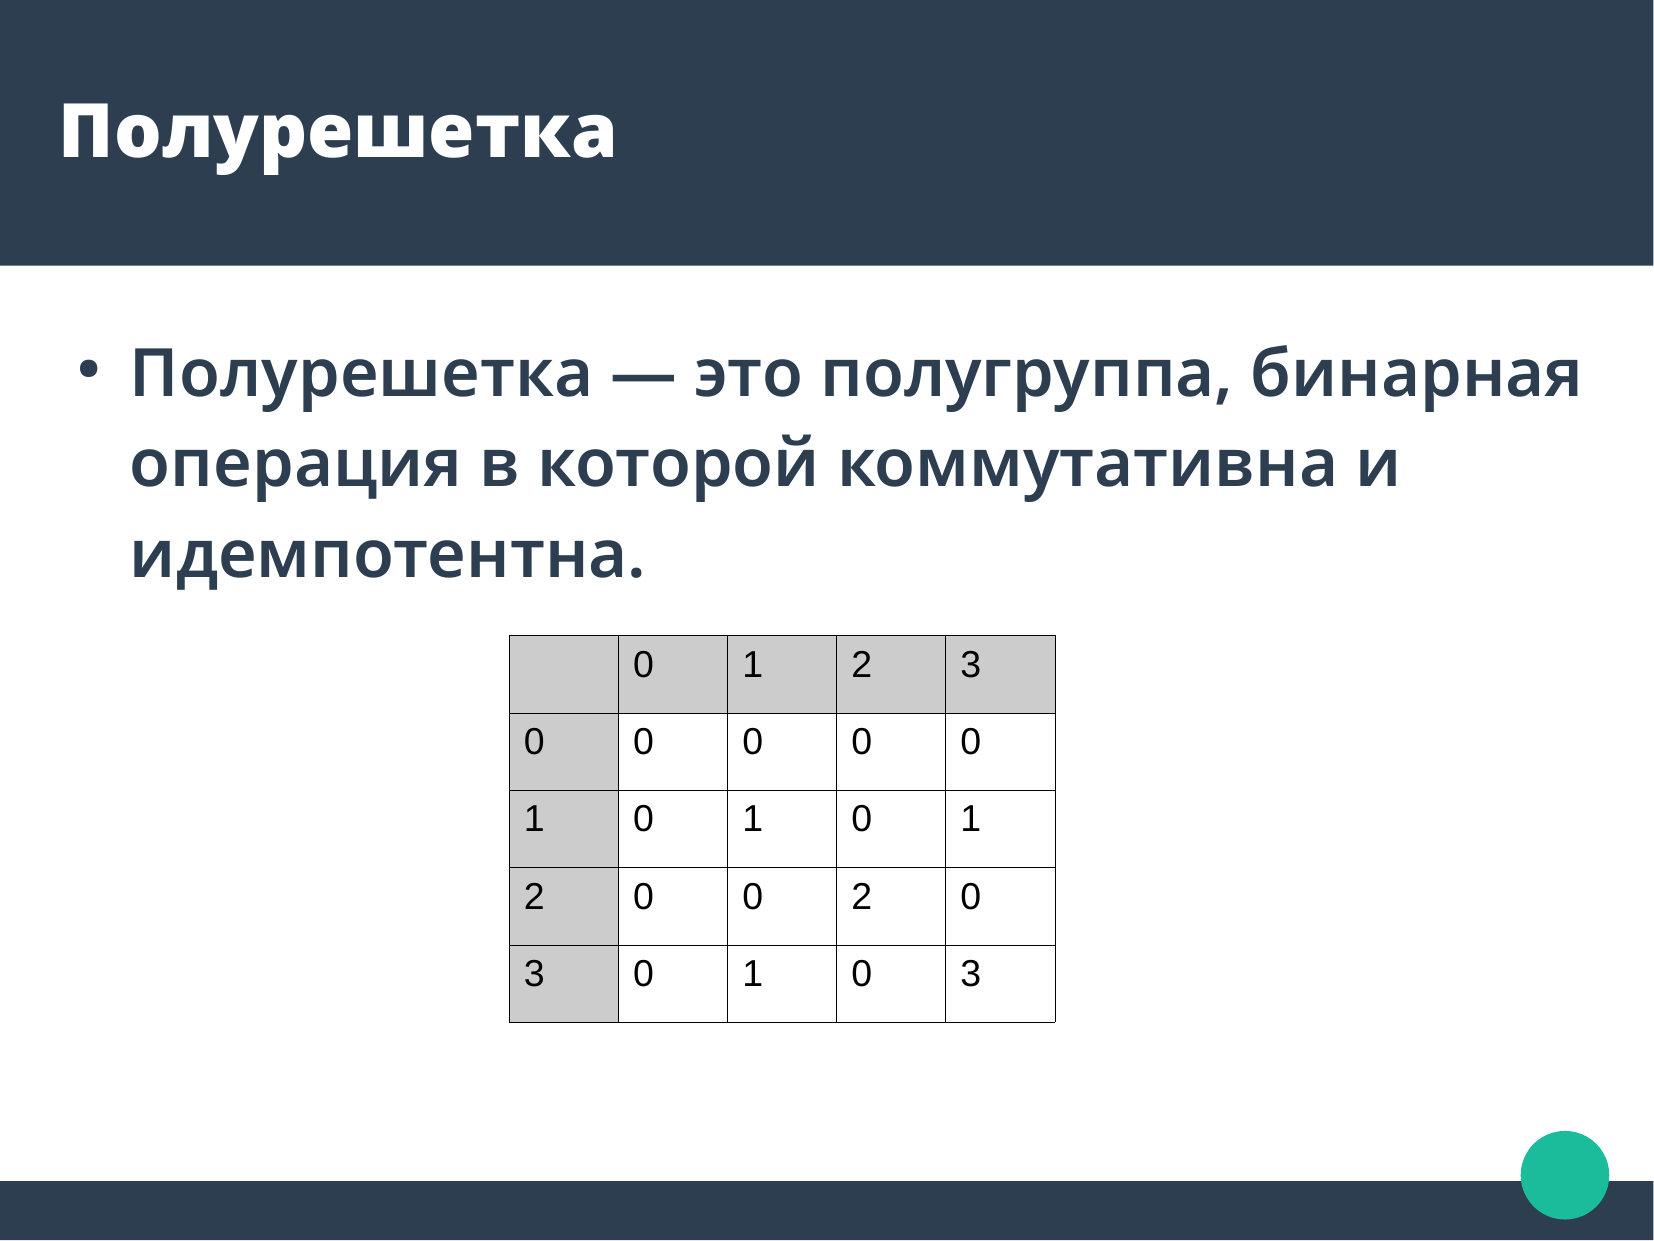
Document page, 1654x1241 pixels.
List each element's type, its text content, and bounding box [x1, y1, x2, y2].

table_cell 0 [946, 714, 1055, 790]
table_cell 0 [837, 791, 945, 867]
table_cell 2 [837, 868, 945, 945]
table_cell 0 [510, 714, 618, 790]
table_cell 1 [510, 791, 618, 867]
table_cell 0 [619, 946, 727, 1022]
table_cell 1 [728, 946, 836, 1022]
list Полурешетка — это полугруппа, бинарная операция в которой коммутативна и идемпотентна. [59, 324, 1595, 1152]
table_header 3 [946, 636, 1055, 713]
table_header 1 [728, 636, 836, 713]
table_cell 0 [728, 868, 836, 945]
table_header 2 [837, 636, 945, 713]
table_cell 0 [619, 868, 727, 945]
table_cell 1 [946, 791, 1055, 867]
table_cell 3 [946, 946, 1055, 1022]
table_cell 0 [837, 946, 945, 1022]
table_cell 1 [728, 791, 836, 867]
table_header [510, 636, 618, 713]
table_cell 0 [619, 791, 727, 867]
table_cell 0 [946, 868, 1055, 945]
table_header 0 [619, 636, 727, 713]
table_cell 0 [728, 714, 836, 790]
table_cell 2 [510, 868, 618, 945]
table_cell 3 [510, 946, 618, 1022]
table_cell 0 [619, 714, 727, 790]
table_cell 0 [837, 714, 945, 790]
title Полурешетка [59, 49, 1595, 207]
